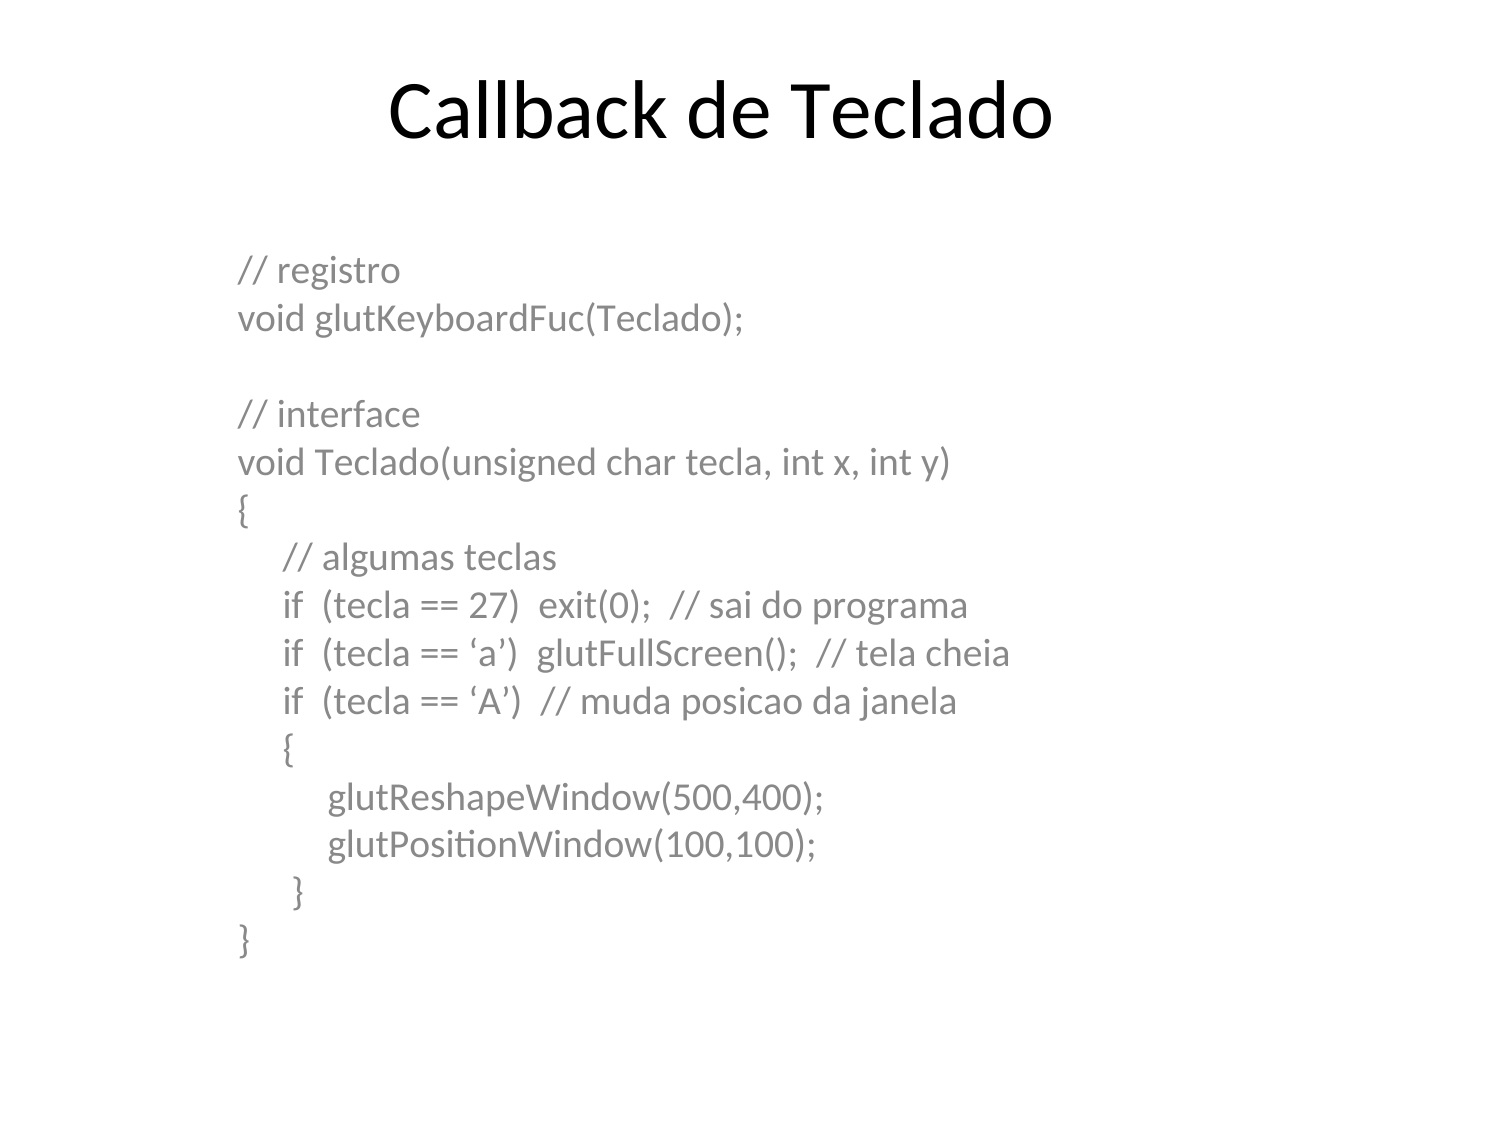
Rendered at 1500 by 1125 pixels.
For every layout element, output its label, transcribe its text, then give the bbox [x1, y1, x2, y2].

text_box // registro void glutKeyboardFuc(Teclado); // interface void Teclado(unsigned char tecla, int x, int y) { // algumas teclas if (tecla == 27) exit(0); // sai do programa if (tecla == ‘a’) glutFullScreen(); // tela cheia if (tecla == ‘A’) // muda posicao da janela { glutReshapeWindow(500,400); glutPositionWindow(100,100); } } [222, 246, 1360, 1020]
title Callback de Teclado [93, 46, 1369, 165]
